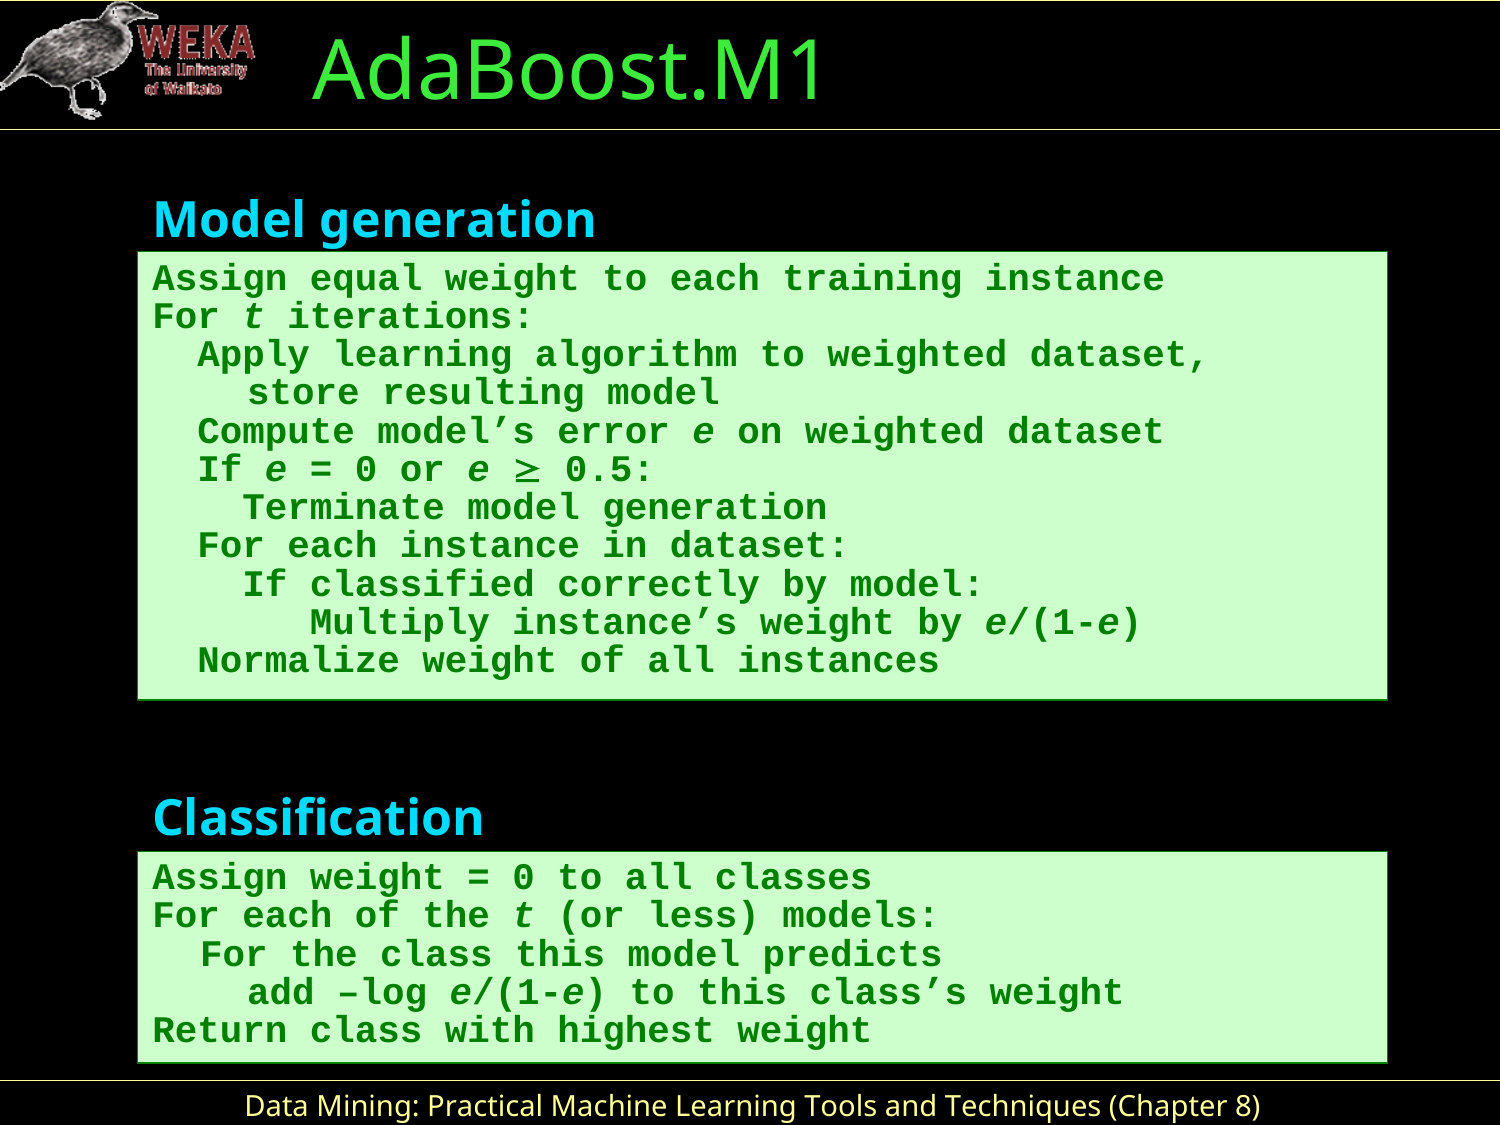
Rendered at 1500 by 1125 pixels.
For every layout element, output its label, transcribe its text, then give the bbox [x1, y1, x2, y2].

picture [0, 1, 266, 129]
text_box Classification [137, 774, 1325, 851]
text_box Assign weight = 0 to all classes For each of the t (or less) models: For the class this model predicts add –log e/(1-e) to this class’s weight Return class with highest weight [137, 851, 1388, 1063]
title AdaBoost.M1 [297, 0, 1500, 148]
text_box Model generation [137, 177, 1325, 267]
text_box Assign equal weight to each training instance For t iterations: Apply learning algorithm to weighted dataset, store resulting model Compute model’s error e on weighted dataset If e = 0 or e  0.5: Terminate model generation For each instance in dataset: If classified correctly by model: Multiply instance’s weight by e/(1-e) Normalize weight of all instances [137, 251, 1388, 700]
